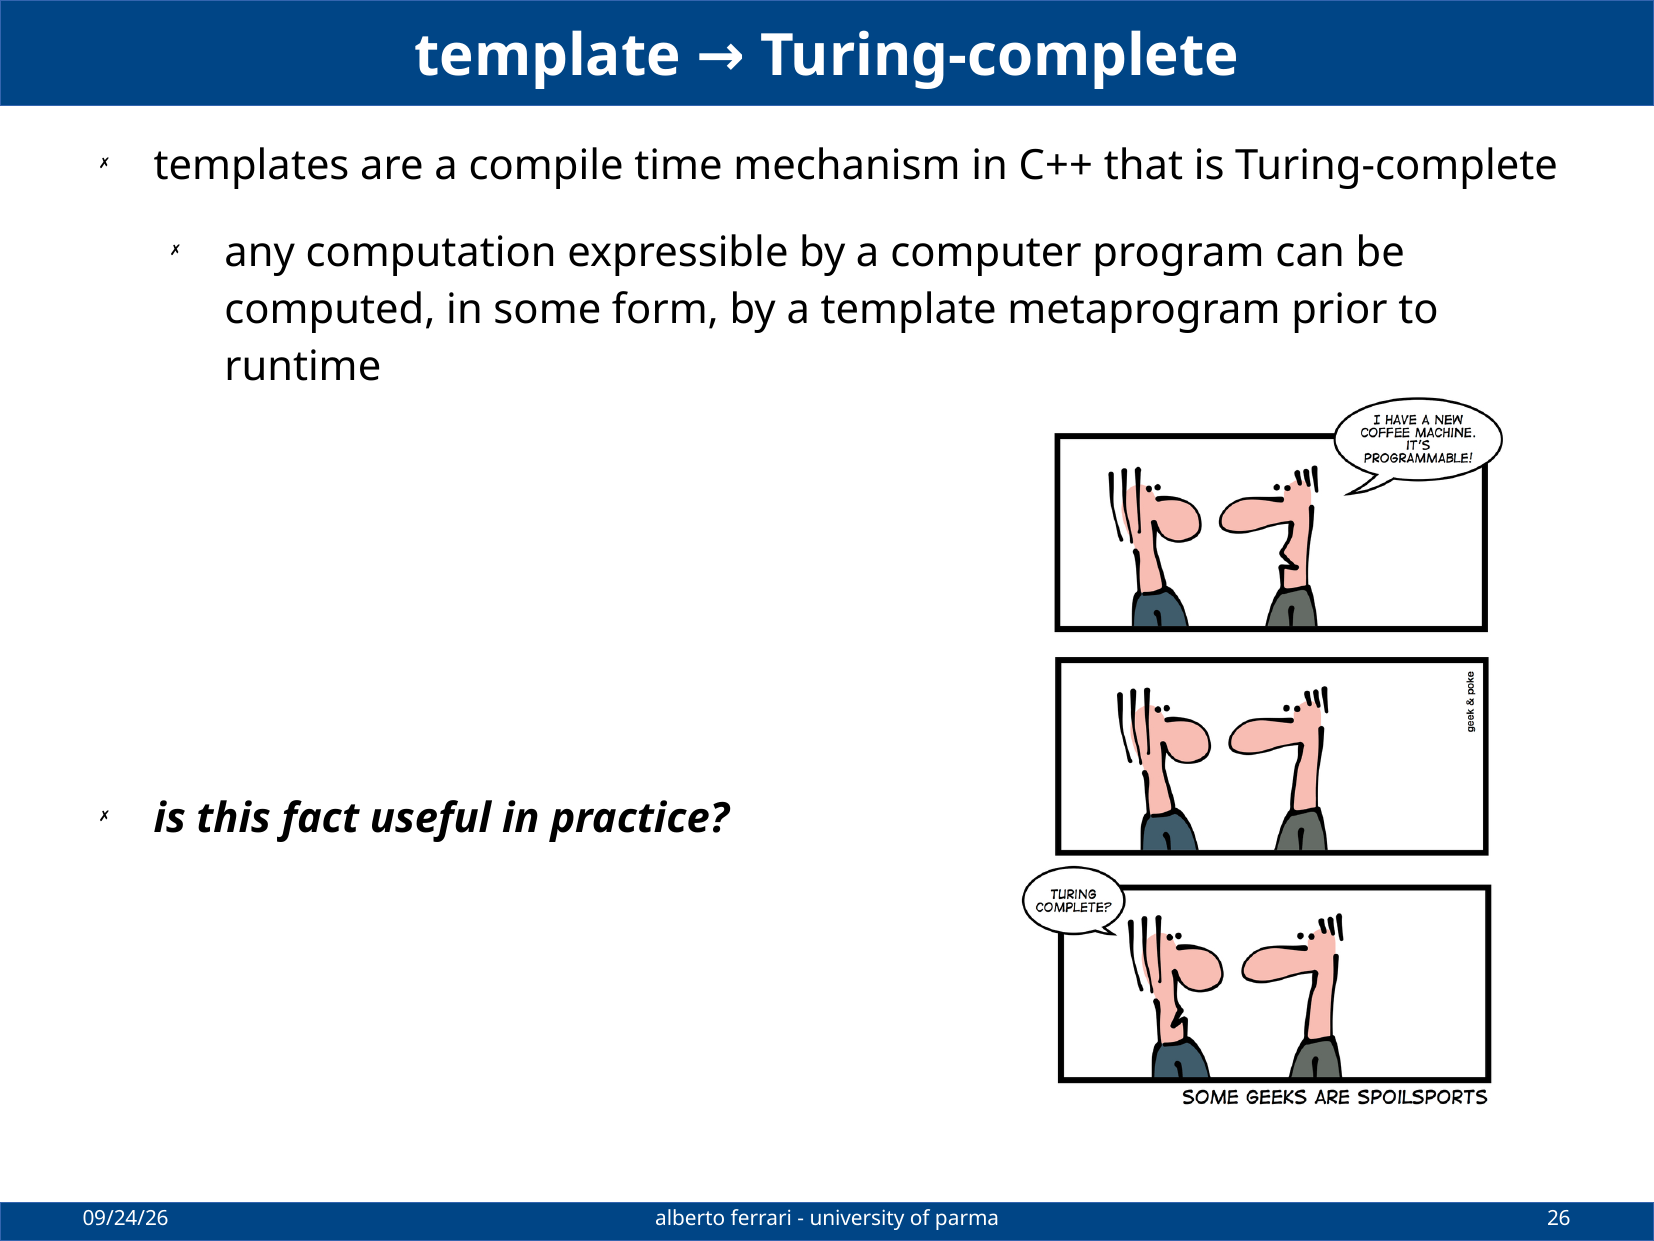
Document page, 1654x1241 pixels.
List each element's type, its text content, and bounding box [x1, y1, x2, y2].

title template → Turing-complete [0, 0, 1654, 106]
picture [975, 355, 1561, 1184]
list templates are a compile time mechanism in C++ that is Turing-complete any computation expressible by a computer program can be computed, in some form, by a template metaprogram prior to runtime is this fact useful in practice? [82, 135, 1571, 855]
